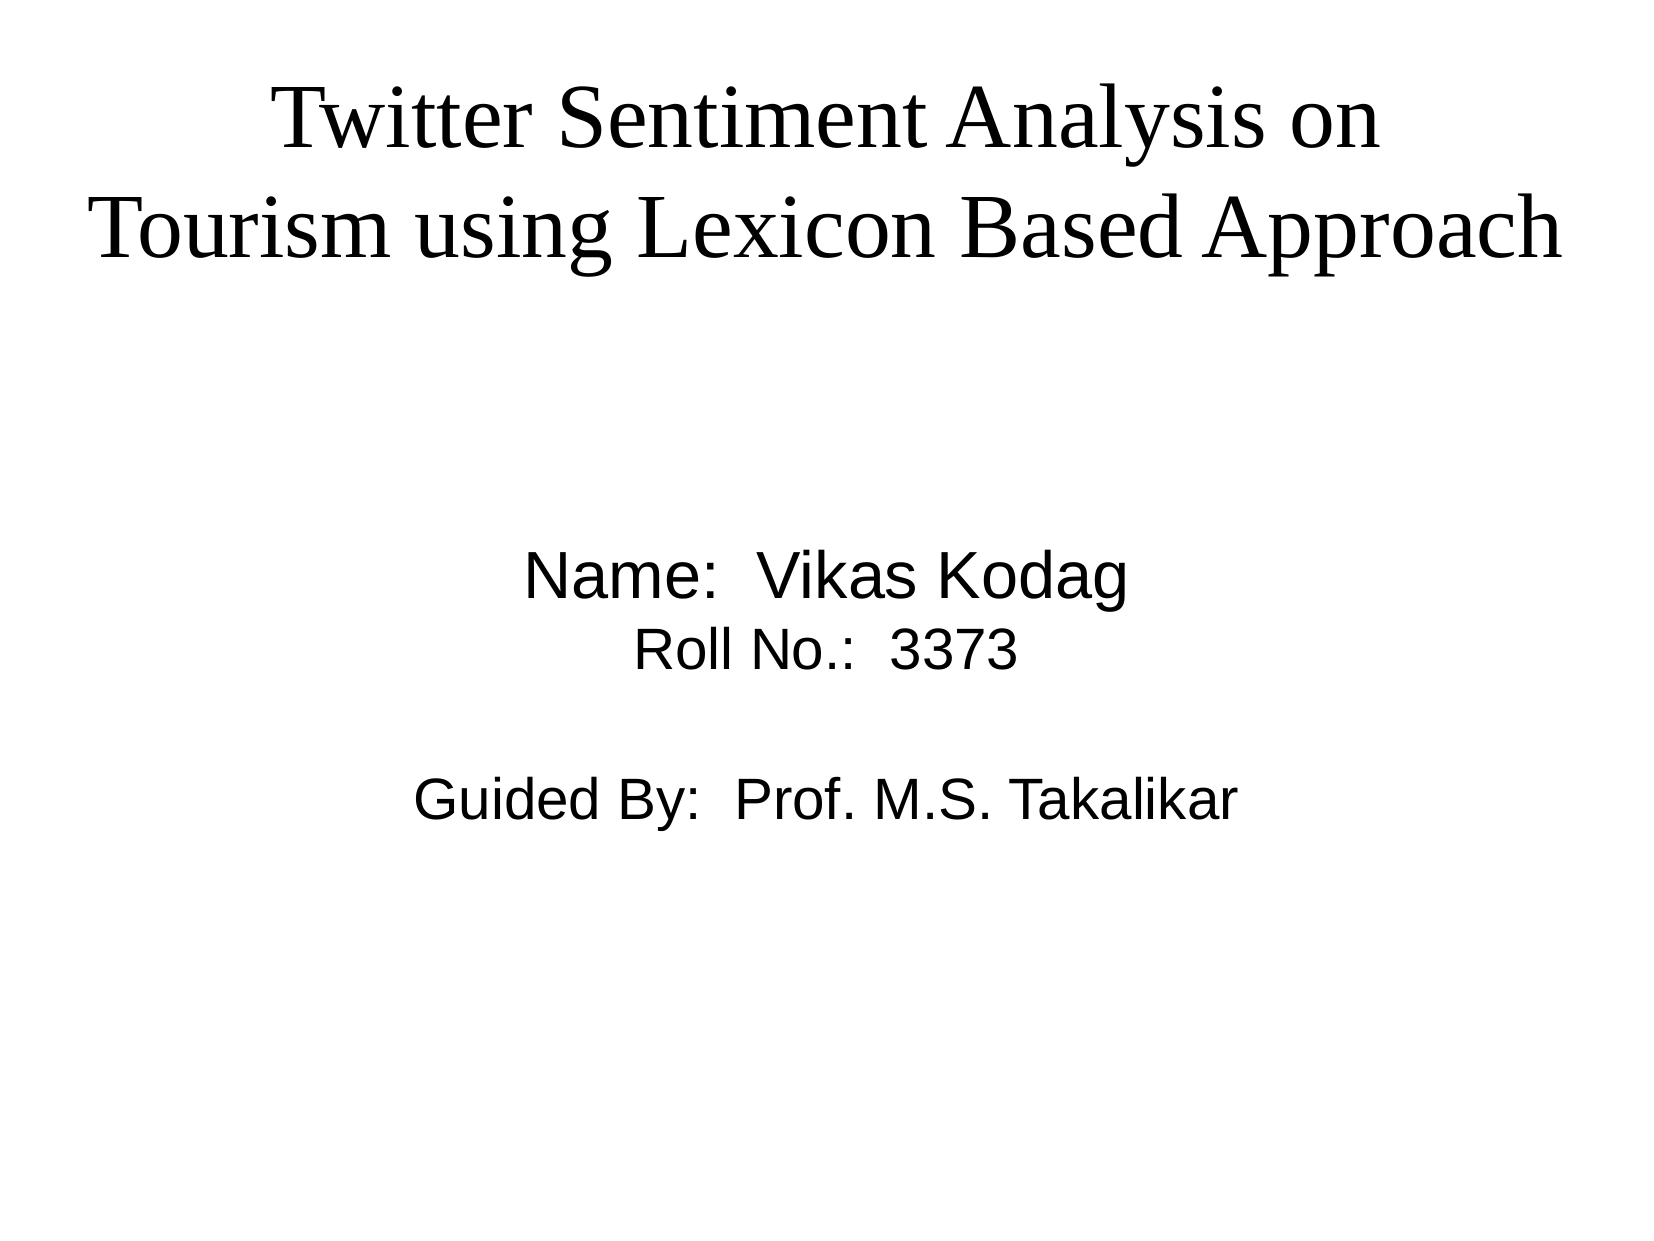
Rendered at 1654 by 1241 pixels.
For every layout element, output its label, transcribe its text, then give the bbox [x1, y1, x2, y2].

text_box Twitter Sentiment Analysis on Tourism using Lexicon Based Approach [82, 45, 1571, 321]
text_box Name: Vikas Kodag Roll No.: 3373 Guided By: Prof. M.S. Takalikar [82, 321, 1571, 1041]
